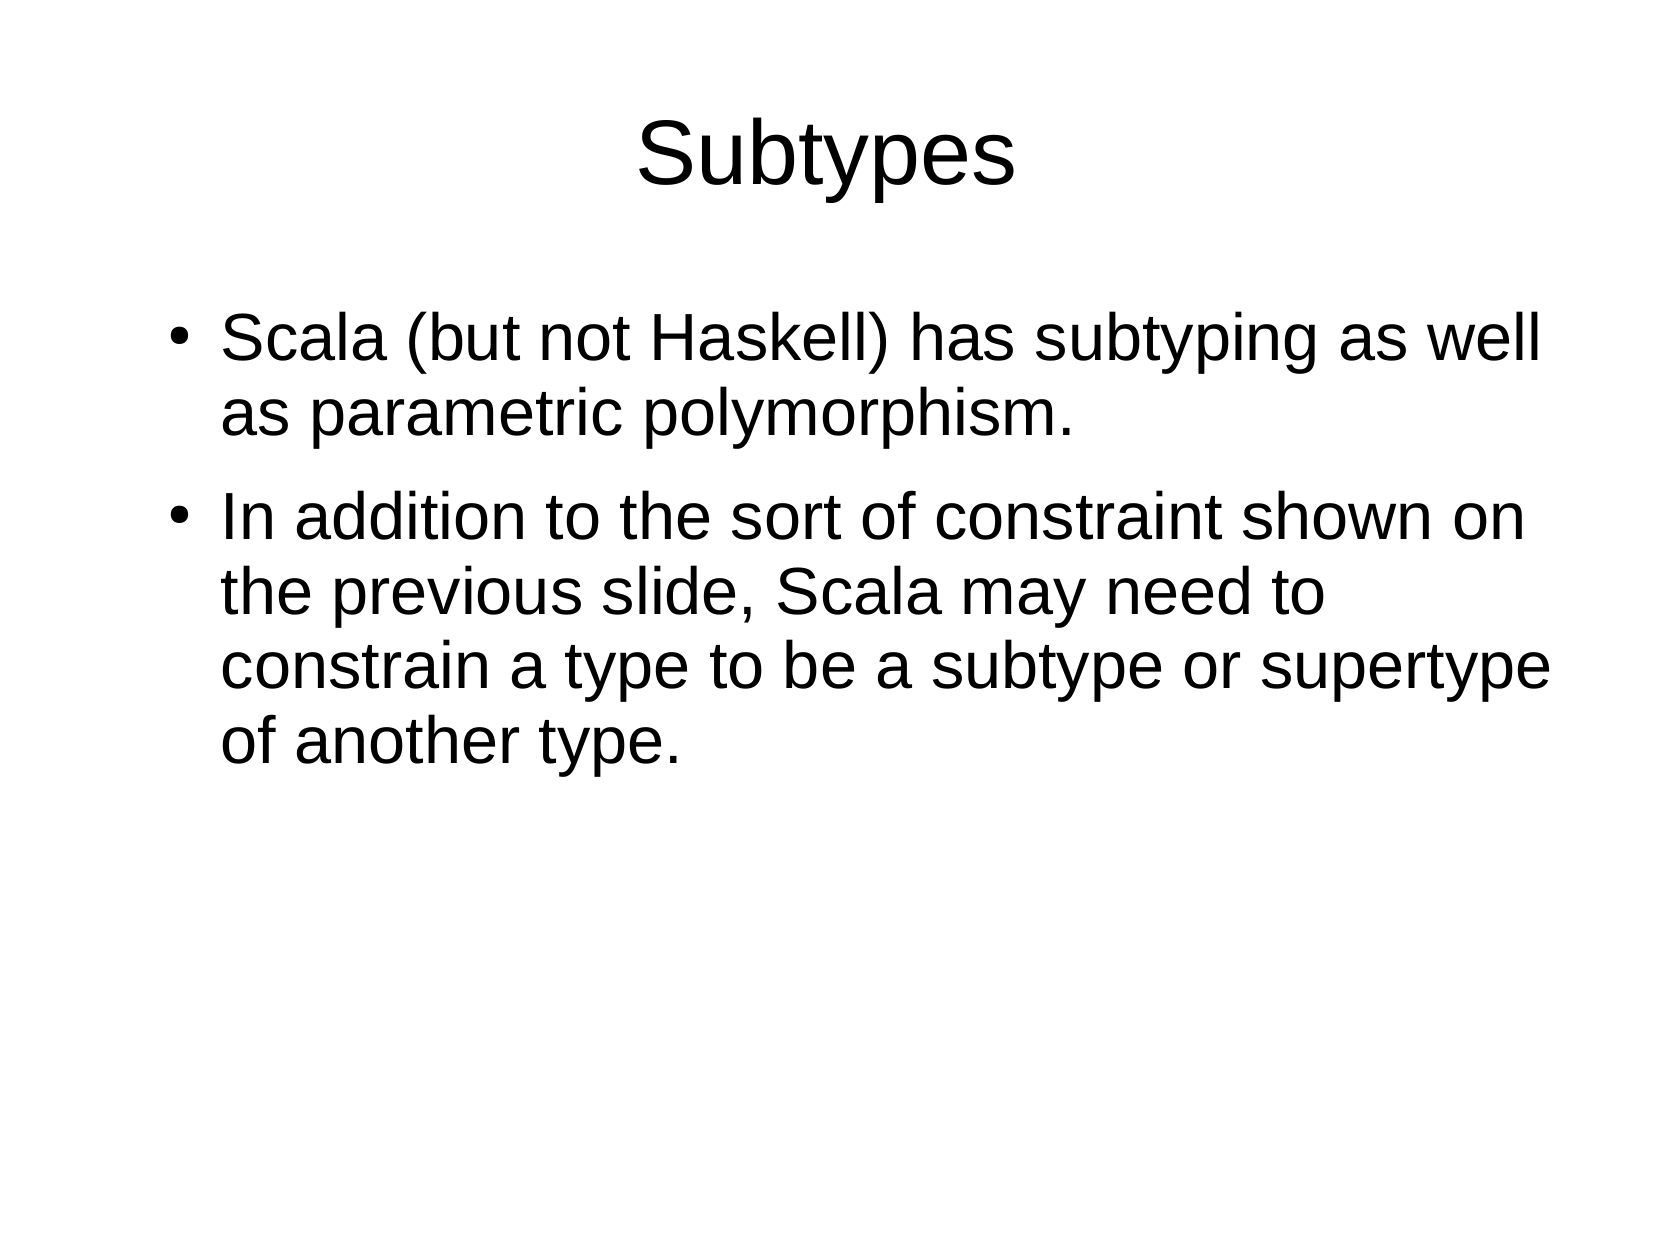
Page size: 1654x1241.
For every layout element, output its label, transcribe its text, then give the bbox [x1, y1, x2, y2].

list Scala (but not Haskell) has subtyping as well as parametric polymorphism. In addition to the sort of constraint shown on the previous slide, Scala may need to constrain a type to be a subtype or supertype of another type. [150, 300, 1594, 779]
title Subtypes [82, 49, 1571, 257]
